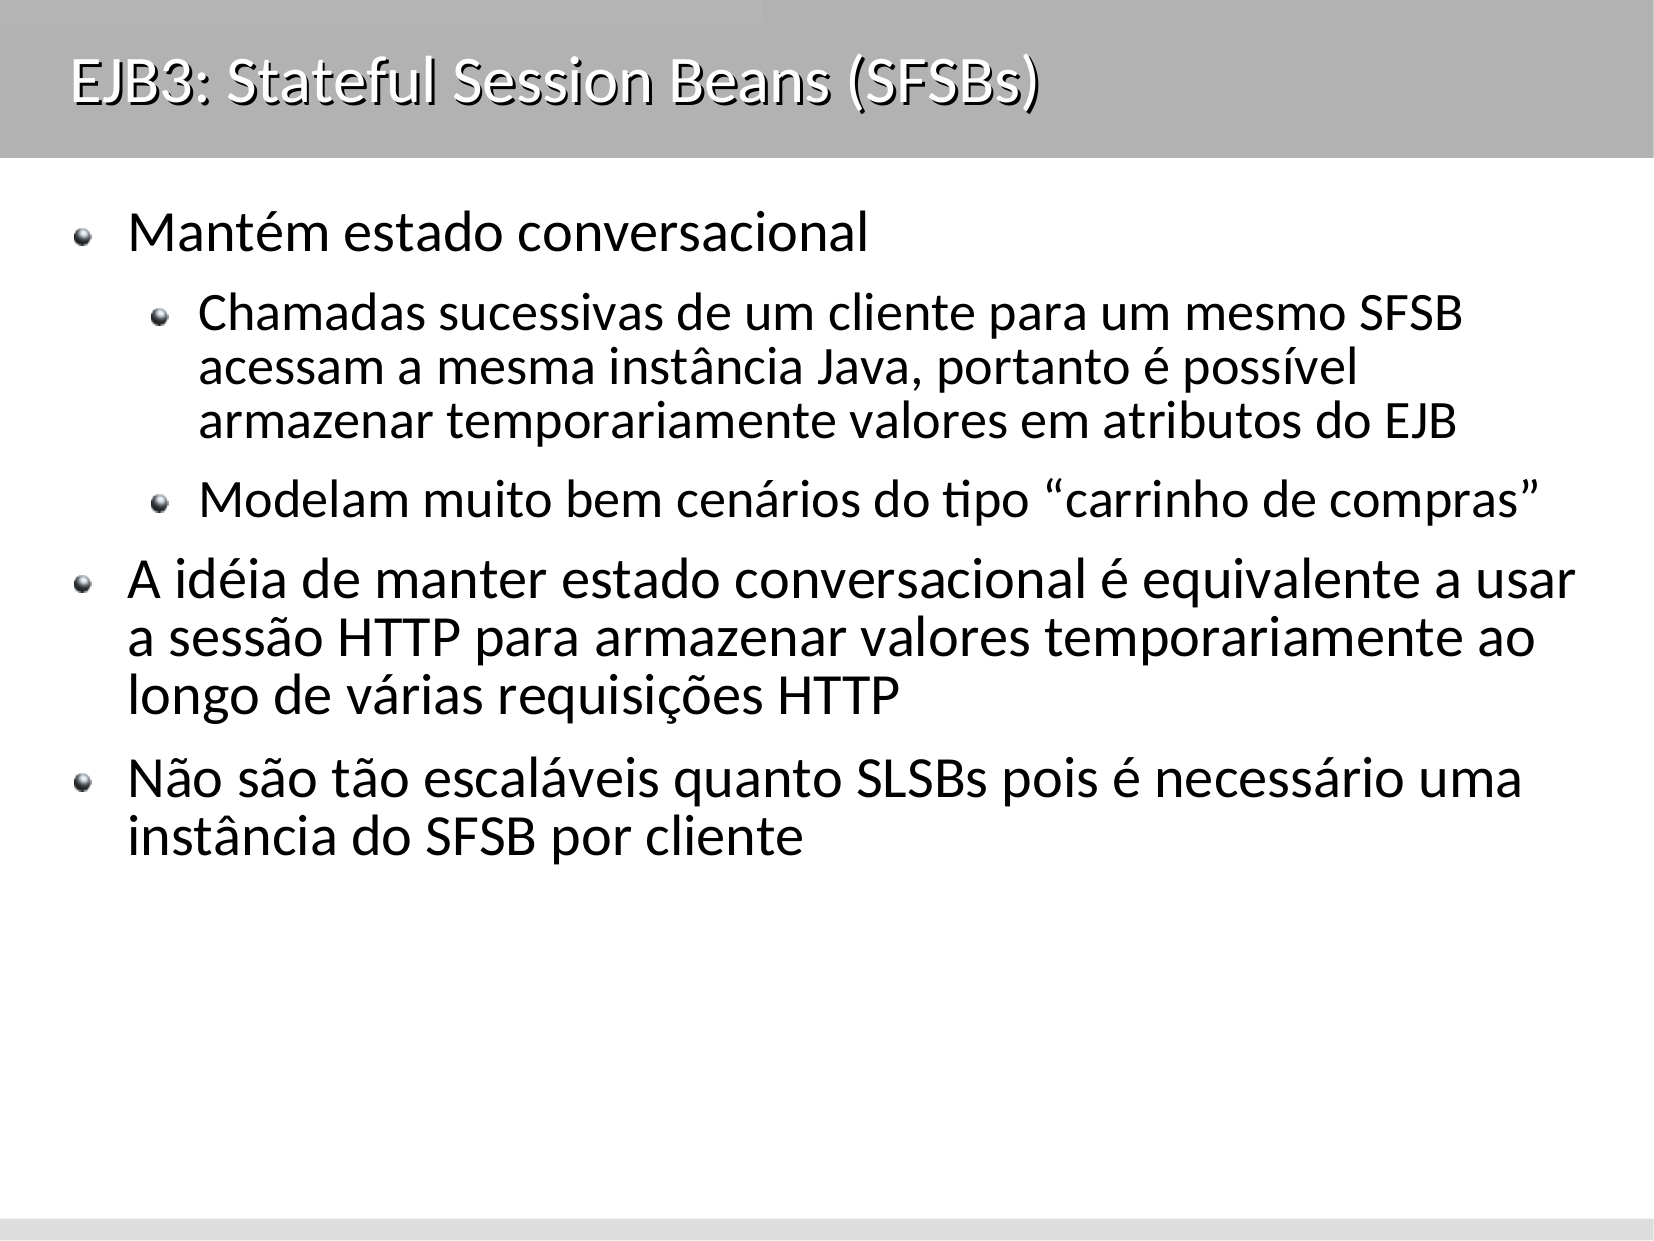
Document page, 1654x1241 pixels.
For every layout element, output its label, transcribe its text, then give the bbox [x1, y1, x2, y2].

title EJB3: Stateful Session Beans (SFSBs) [70, 11, 1536, 160]
list Mantém estado conversacional Chamadas sucessivas de um cliente para um mesmo SFSB acessam a mesma instância Java, portanto é possível armazenar temporariamente valores em atributos do EJB Modelam muito bem cenários do tipo “carrinho de compras” A idéia de manter estado conversacional é equivalente a usar a sessão HTTP para armazenar valores temporariamente ao longo de várias requisições HTTP Não são tão escaláveis quanto SLSBs pois é necessário uma instância do SFSB por cliente [56, 207, 1595, 1129]
